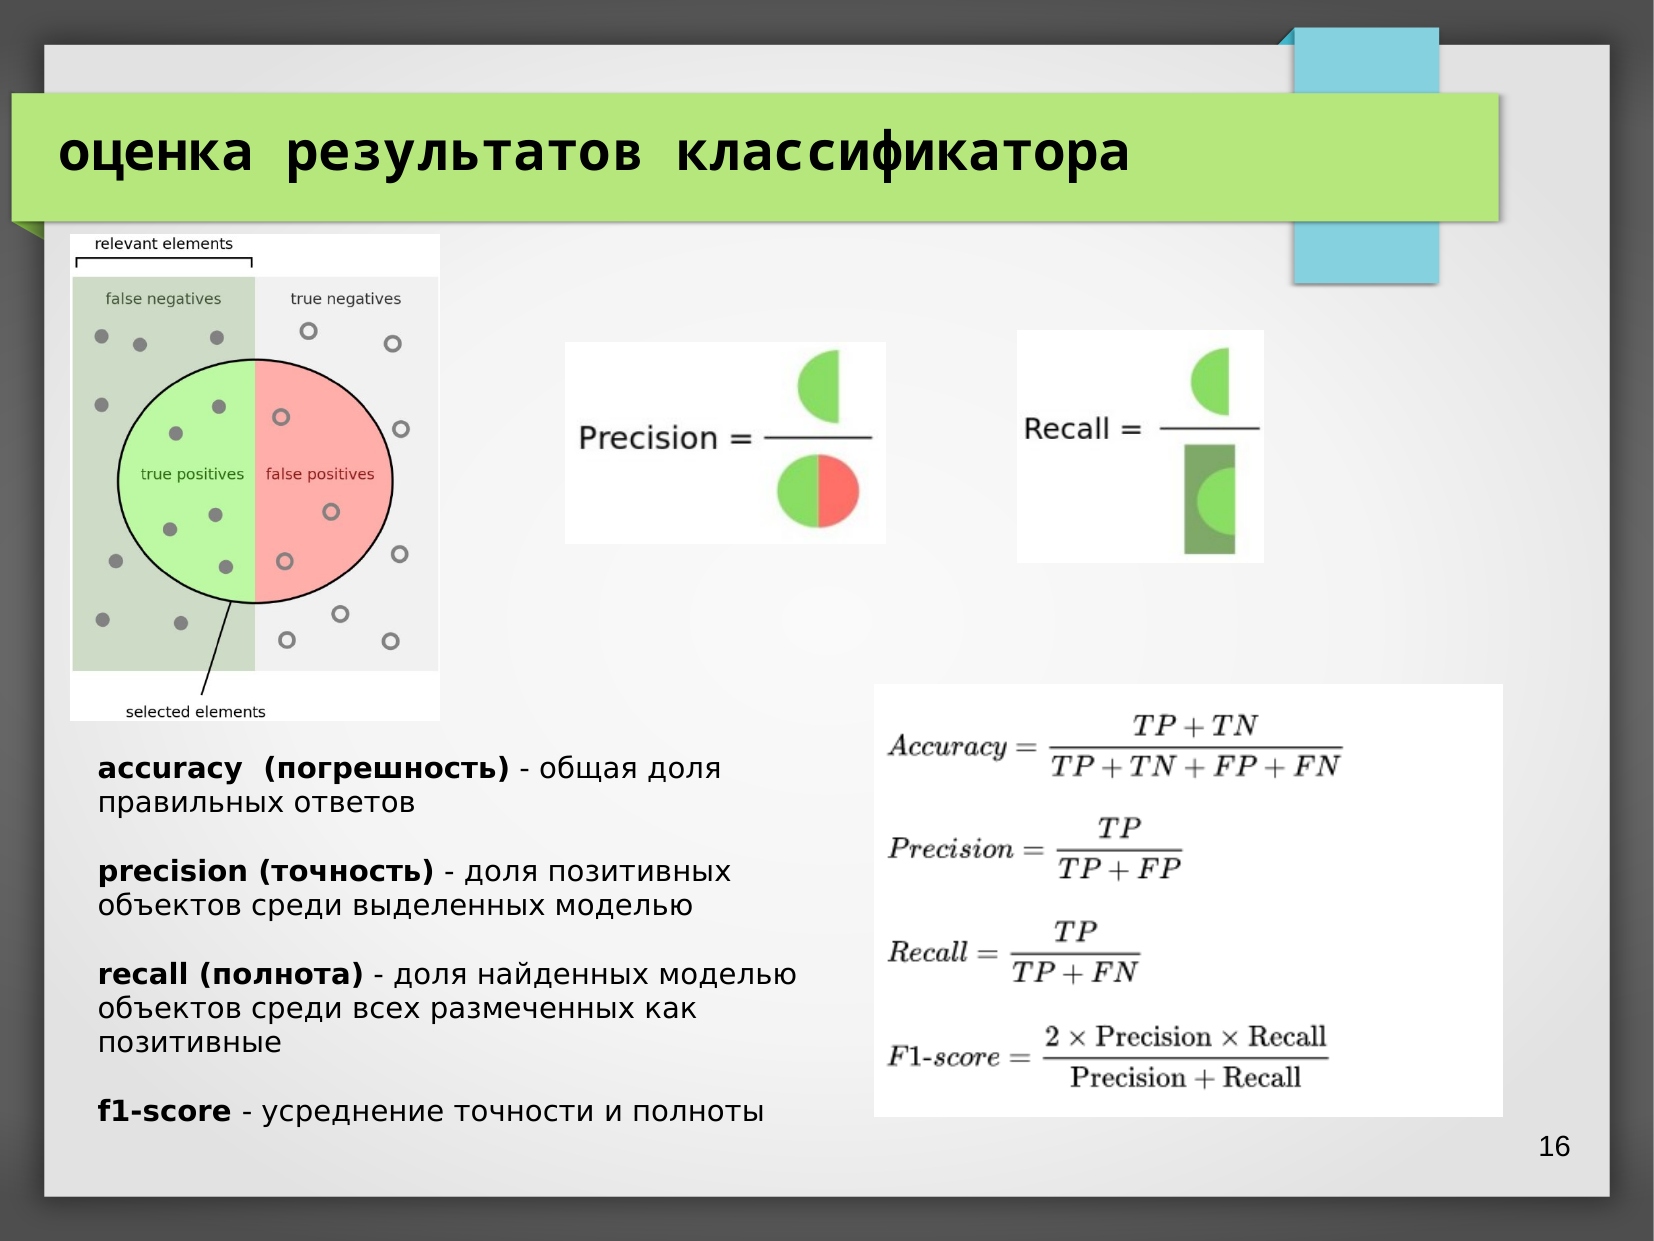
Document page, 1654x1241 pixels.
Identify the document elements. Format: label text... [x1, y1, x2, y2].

title оценка результатов классификатора [59, 109, 1217, 190]
text_box accuracy (погрешность) - общая доля правильных ответов precision (точность) - доля позитивных объектов среди выделенных моделью recall (полнота) - доля найденных моделью объектов среди всех размеченных как позитивные f1-score - усреднение точности и полноты [82, 744, 851, 1158]
picture [0, 0, 1654, 1241]
